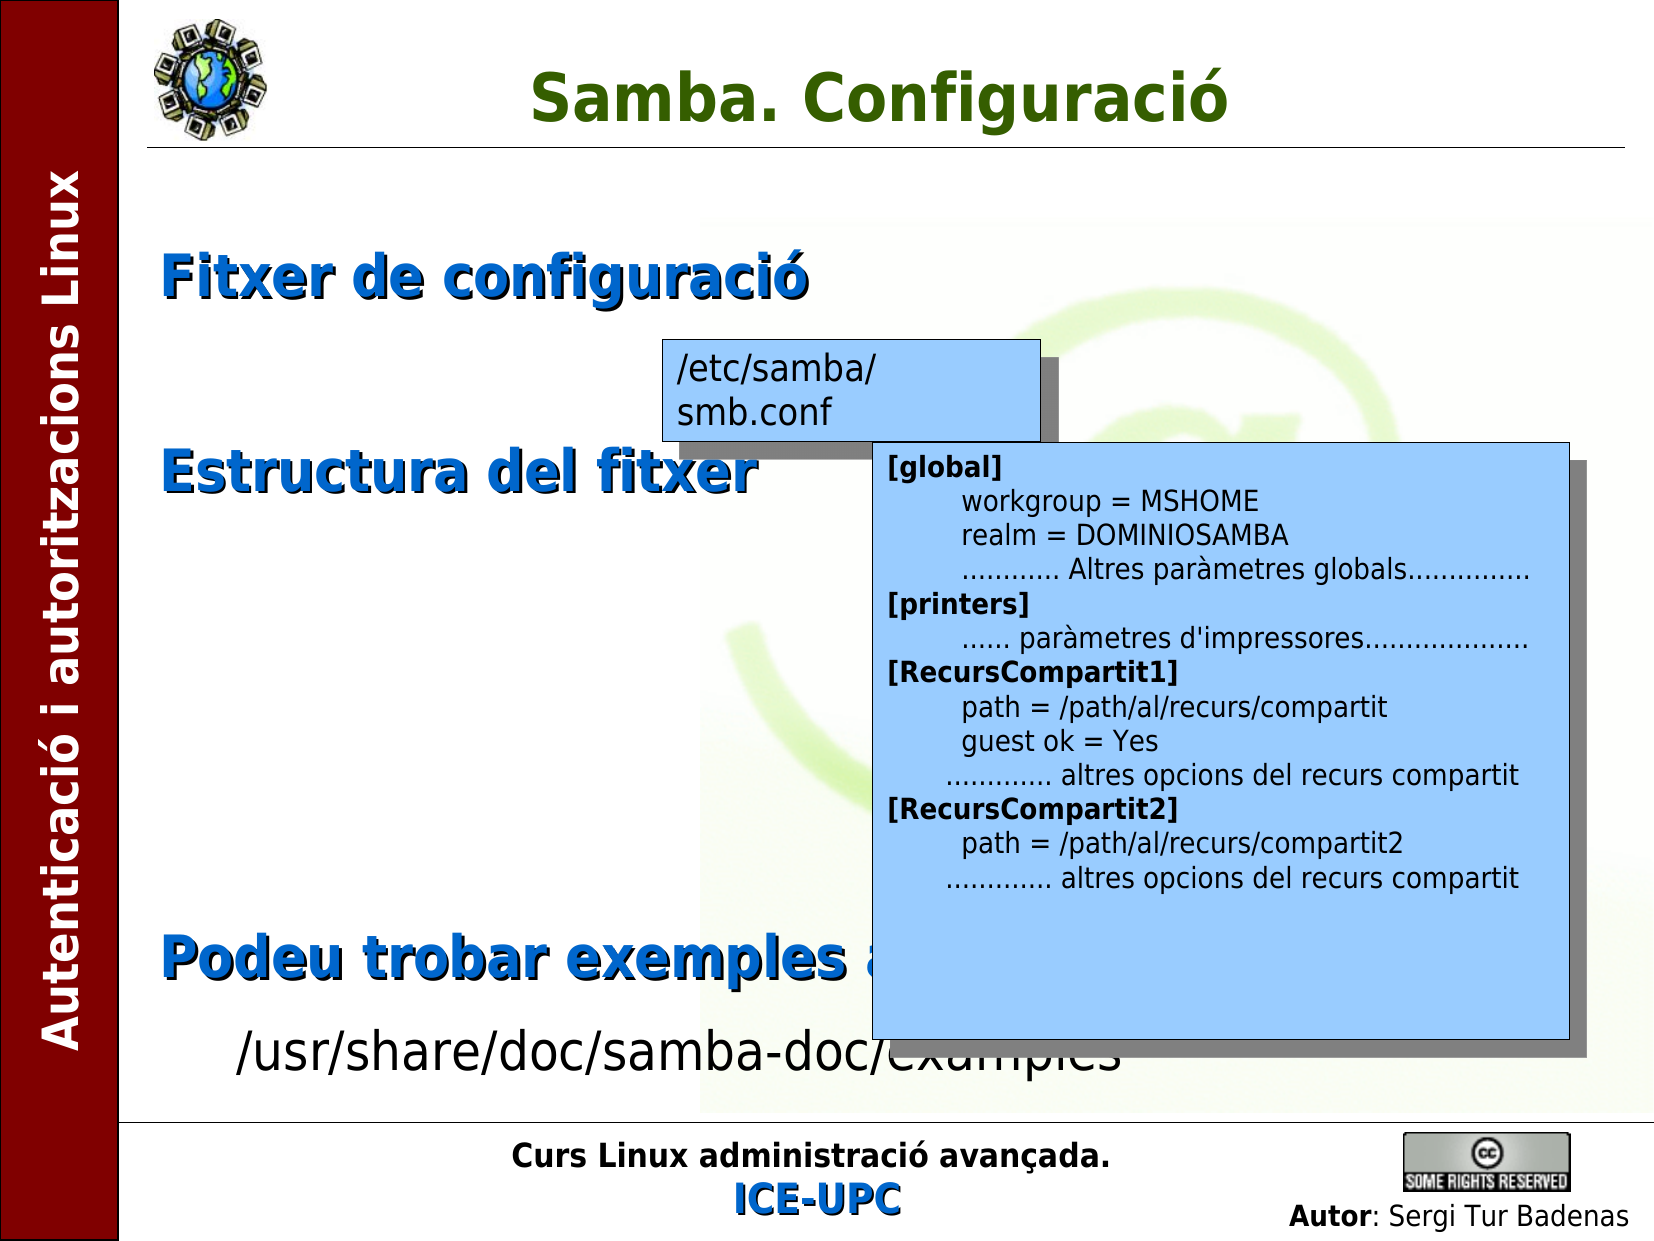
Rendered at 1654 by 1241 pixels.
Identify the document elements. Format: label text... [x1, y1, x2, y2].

picture [1403, 1132, 1571, 1192]
list Fitxer de configuració Estructura del fitxer Podeu trobar exemples a: /usr/share/doc/samba-doc/examples [141, 242, 1630, 1084]
text_box /etc/samba/smb.conf [662, 339, 1041, 442]
picture [700, 217, 1654, 1113]
title Samba. Configuració [135, 56, 1624, 141]
text_box [global] workgroup = MSHOME realm = DOMINIOSAMBA ............ Altres paràmetres globals............... [printers] ...... paràmetres d'impressores.................... [RecursCompartit1] path = /path/al/recurs/compartit guest ok = Yes ............. altres opcions del recurs compartit [RecursCompartit2] path = /path/al/recurs/compartit2 ............. altres opcions del recurs compartit [872, 442, 1570, 1040]
picture [154, 19, 268, 56]
